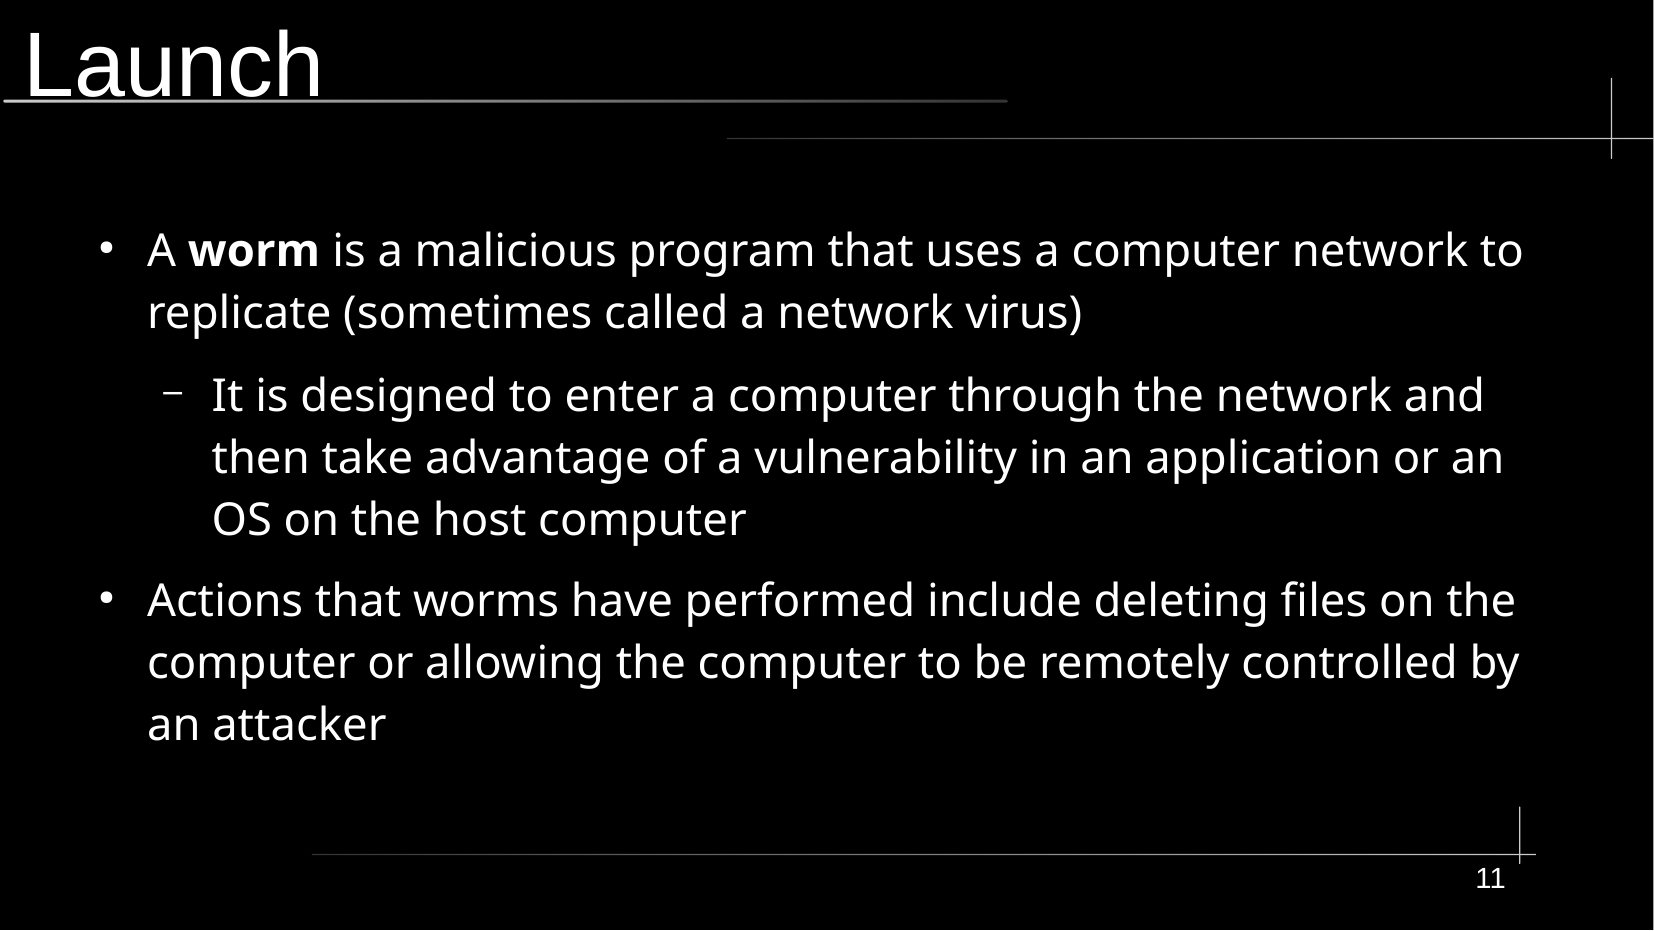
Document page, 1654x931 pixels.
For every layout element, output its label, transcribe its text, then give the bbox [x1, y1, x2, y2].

list A worm is a malicious program that uses a computer network to replicate (sometimes called a network virus) It is designed to enter a computer through the network and then take advantage of a vulnerability in an application or an OS on the host computer Actions that worms have performed include deleting files on the computer or allowing the computer to be remotely controlled by an attacker [82, 217, 1571, 758]
title Launch [23, 11, 1589, 119]
